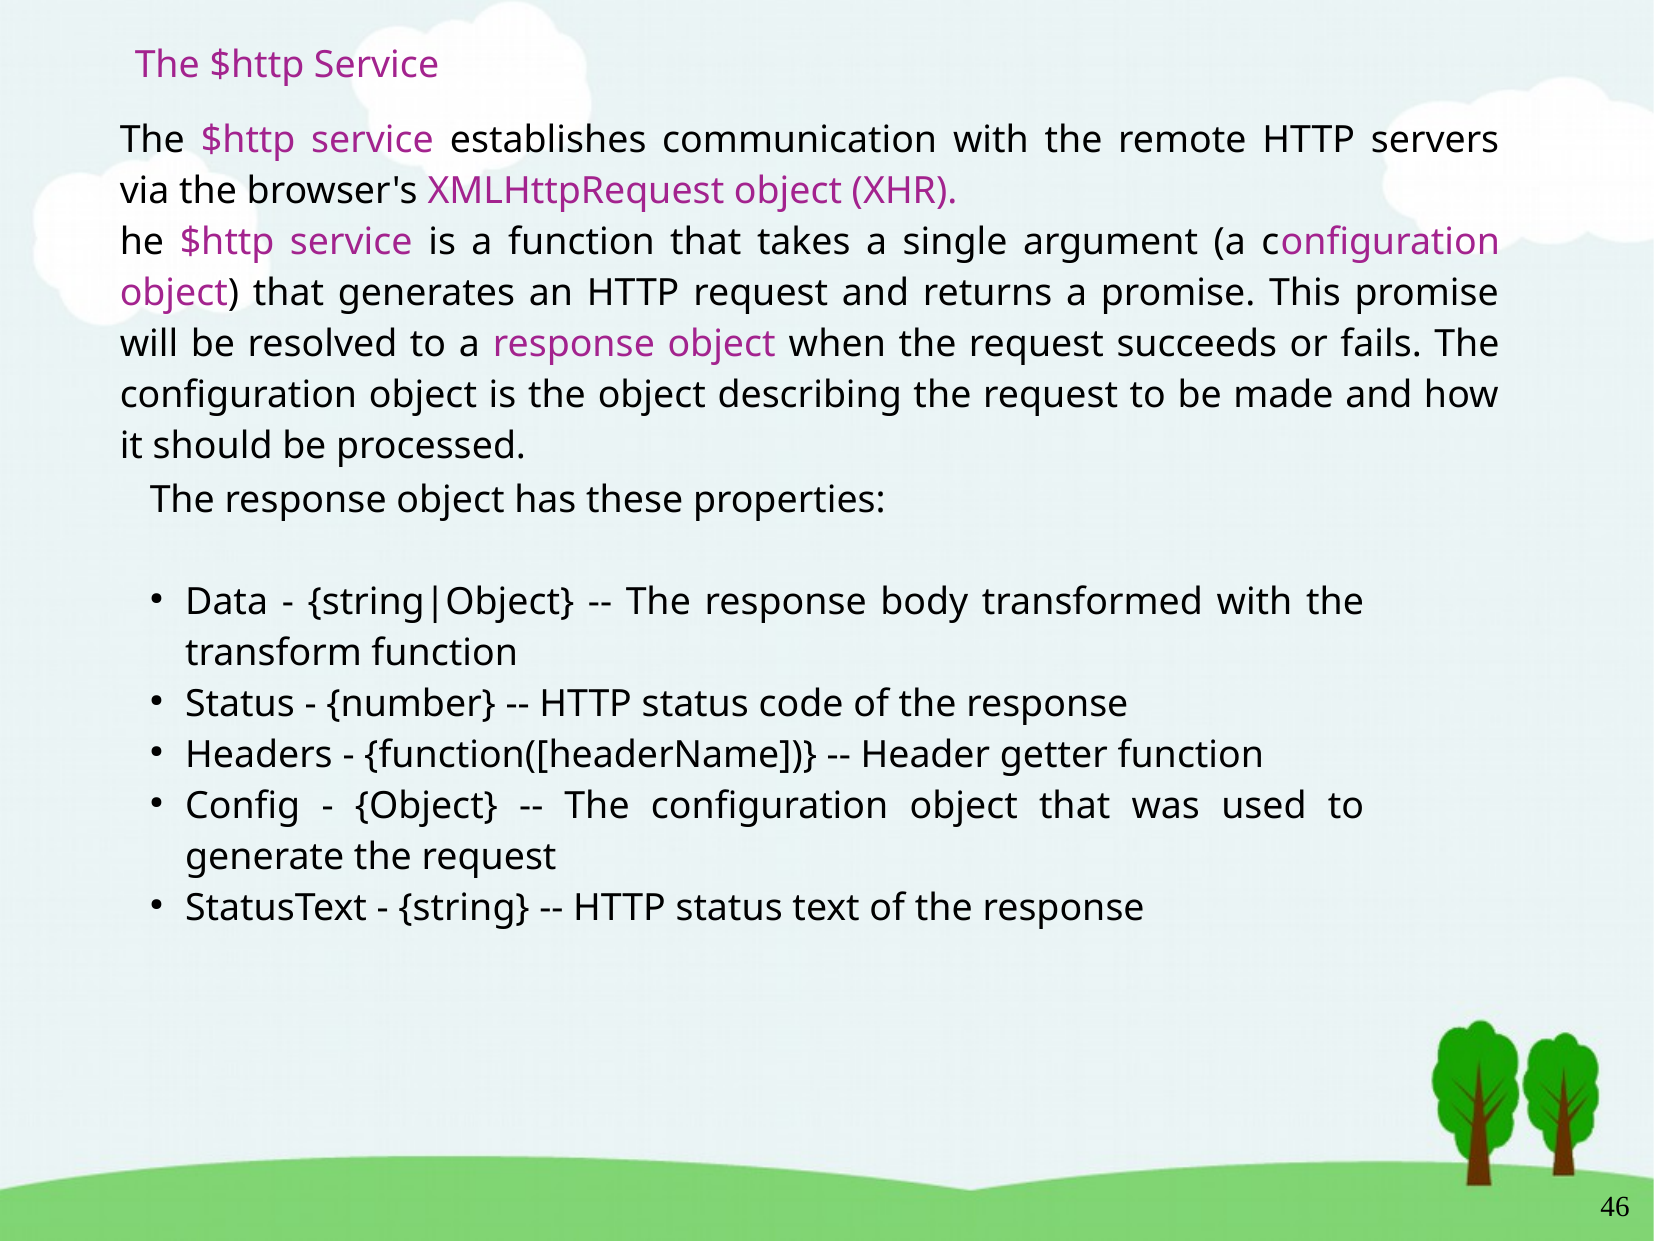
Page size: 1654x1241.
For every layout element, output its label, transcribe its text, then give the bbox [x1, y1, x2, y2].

picture [0, 0, 1654, 1241]
text_box The $http Service [120, 30, 1426, 87]
text_box The $http service establishes communication with the remote HTTP servers via the browser's XMLHttpRequest object (XHR). he $http service is a function that takes a single argument (a configuration object) that generates an HTTP request and returns a promise. This promise will be resolved to a response object when the request succeeds or fails. The configuration object is the object describing the request to be made and how it should be processed. [105, 105, 1516, 409]
text_box The response object has these properties: Data - {string|Object} -- The response body transformed with the transform function Status - {number} -- HTTP status code of the response Headers - {function([headerName])} -- Header getter function Config - {Object} -- The configuration object that was used to generate the request StatusText - {string} -- HTTP status text of the response [135, 465, 1381, 852]
